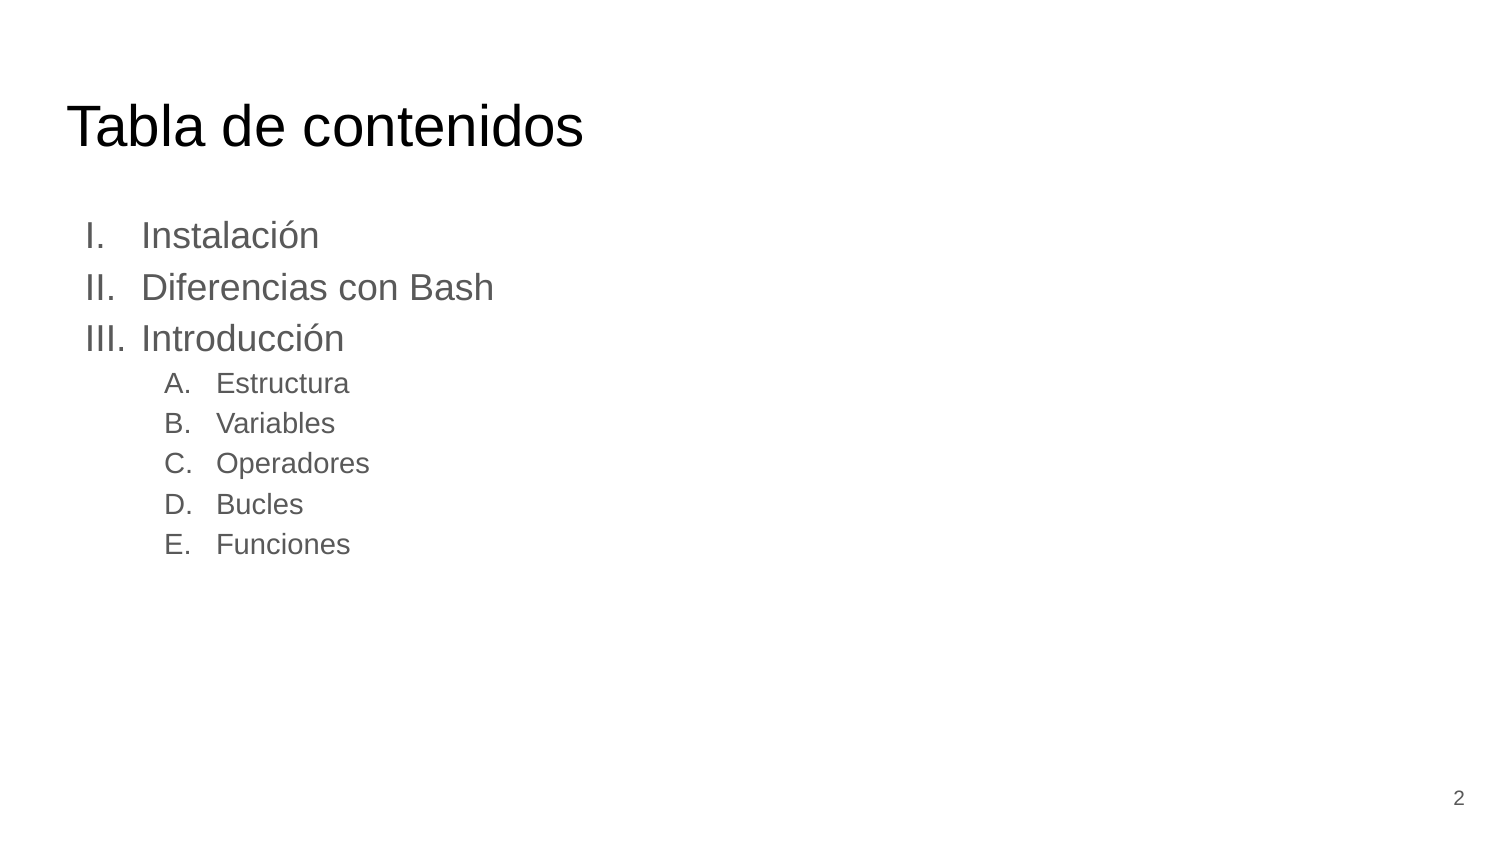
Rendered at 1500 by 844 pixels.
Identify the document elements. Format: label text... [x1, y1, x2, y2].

slide_number <number> [1389, 764, 1480, 830]
title Tabla de contenidos [51, 72, 1449, 167]
list Instalación Diferencias con Bash Introducción Estructura Variables Operadores Bucles Funciones [51, 189, 1449, 750]
